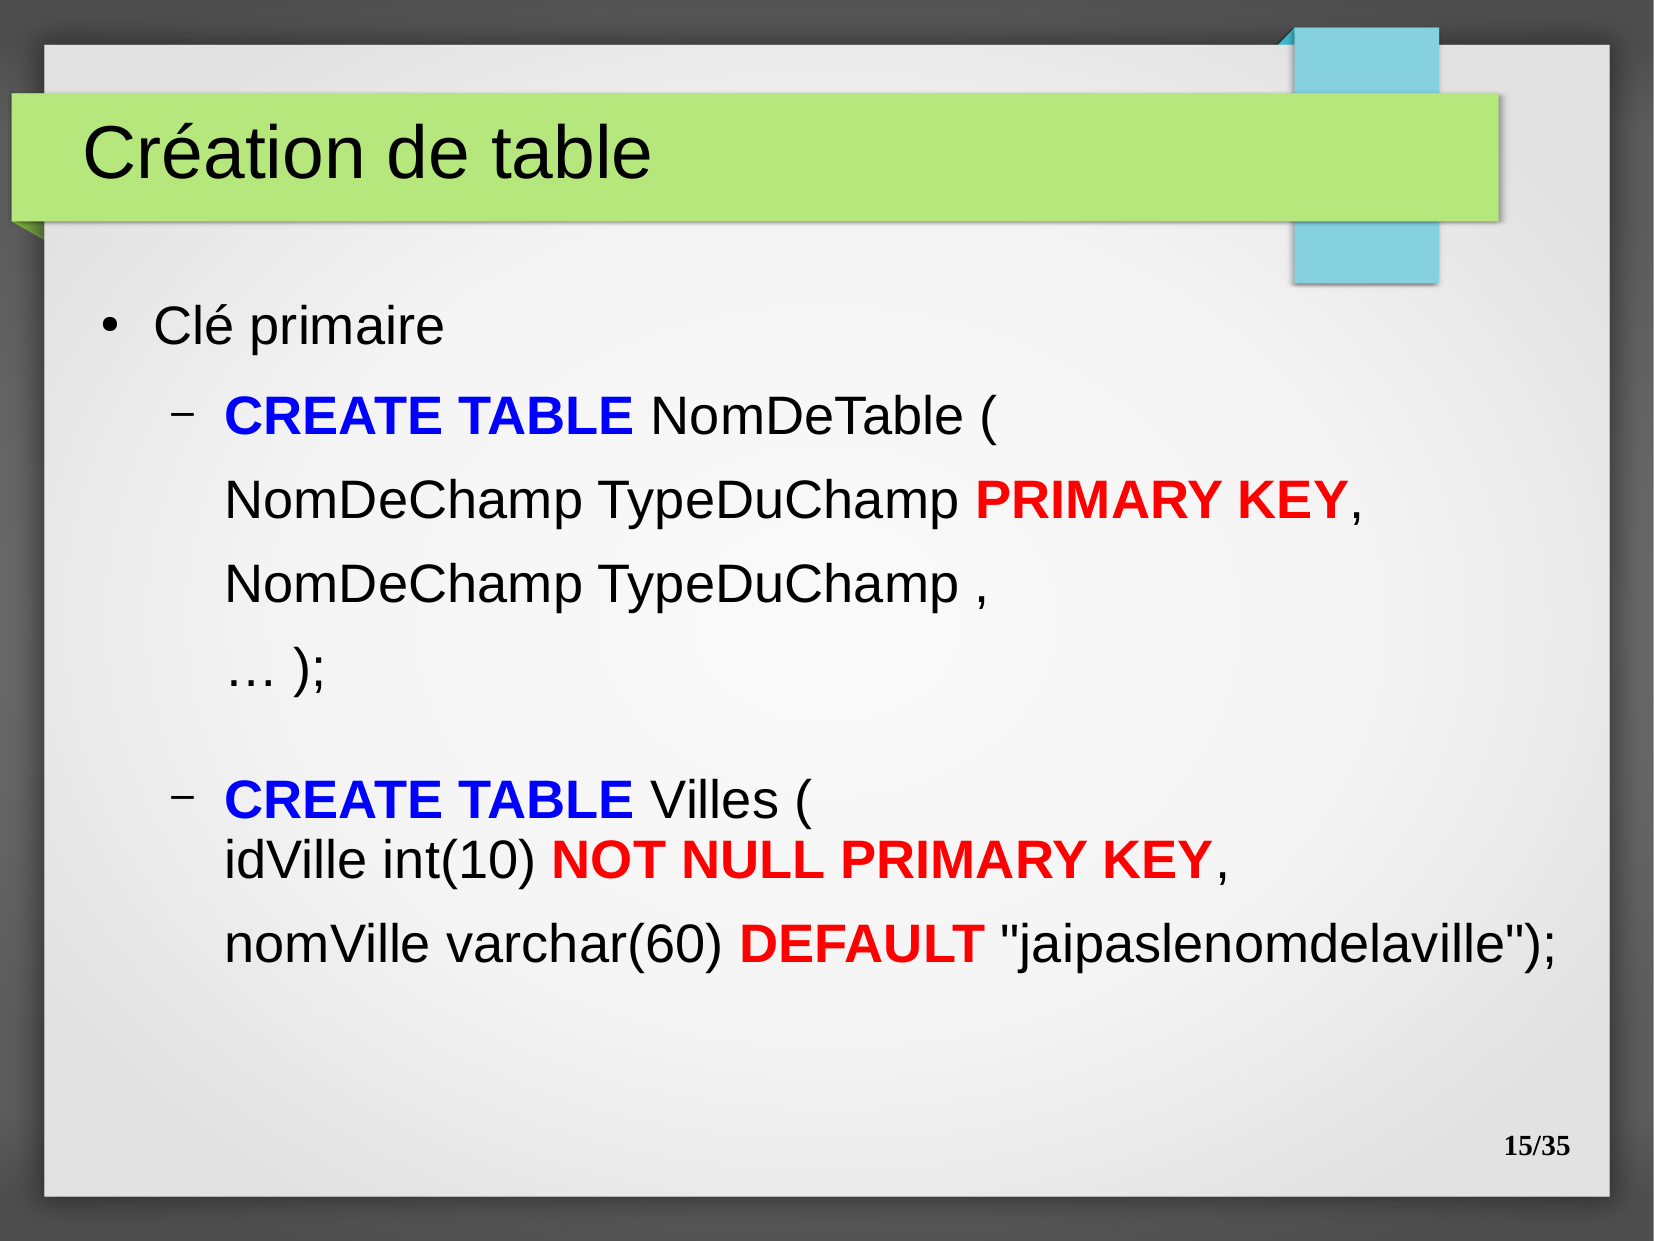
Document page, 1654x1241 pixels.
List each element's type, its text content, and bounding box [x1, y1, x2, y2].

title Création de table [82, 49, 1571, 257]
picture [0, 0, 1654, 1241]
list Clé primaire CREATE TABLE NomDeTable ( NomDeChamp TypeDuChamp PRIMARY KEY, NomDeChamp TypeDuChamp , … ); CREATE TABLE Villes ( idVille int(10) NOT NULL PRIMARY KEY, nomVille varchar(60) DEFAULT "jaipaslenomdelaville"); [82, 295, 1571, 1015]
